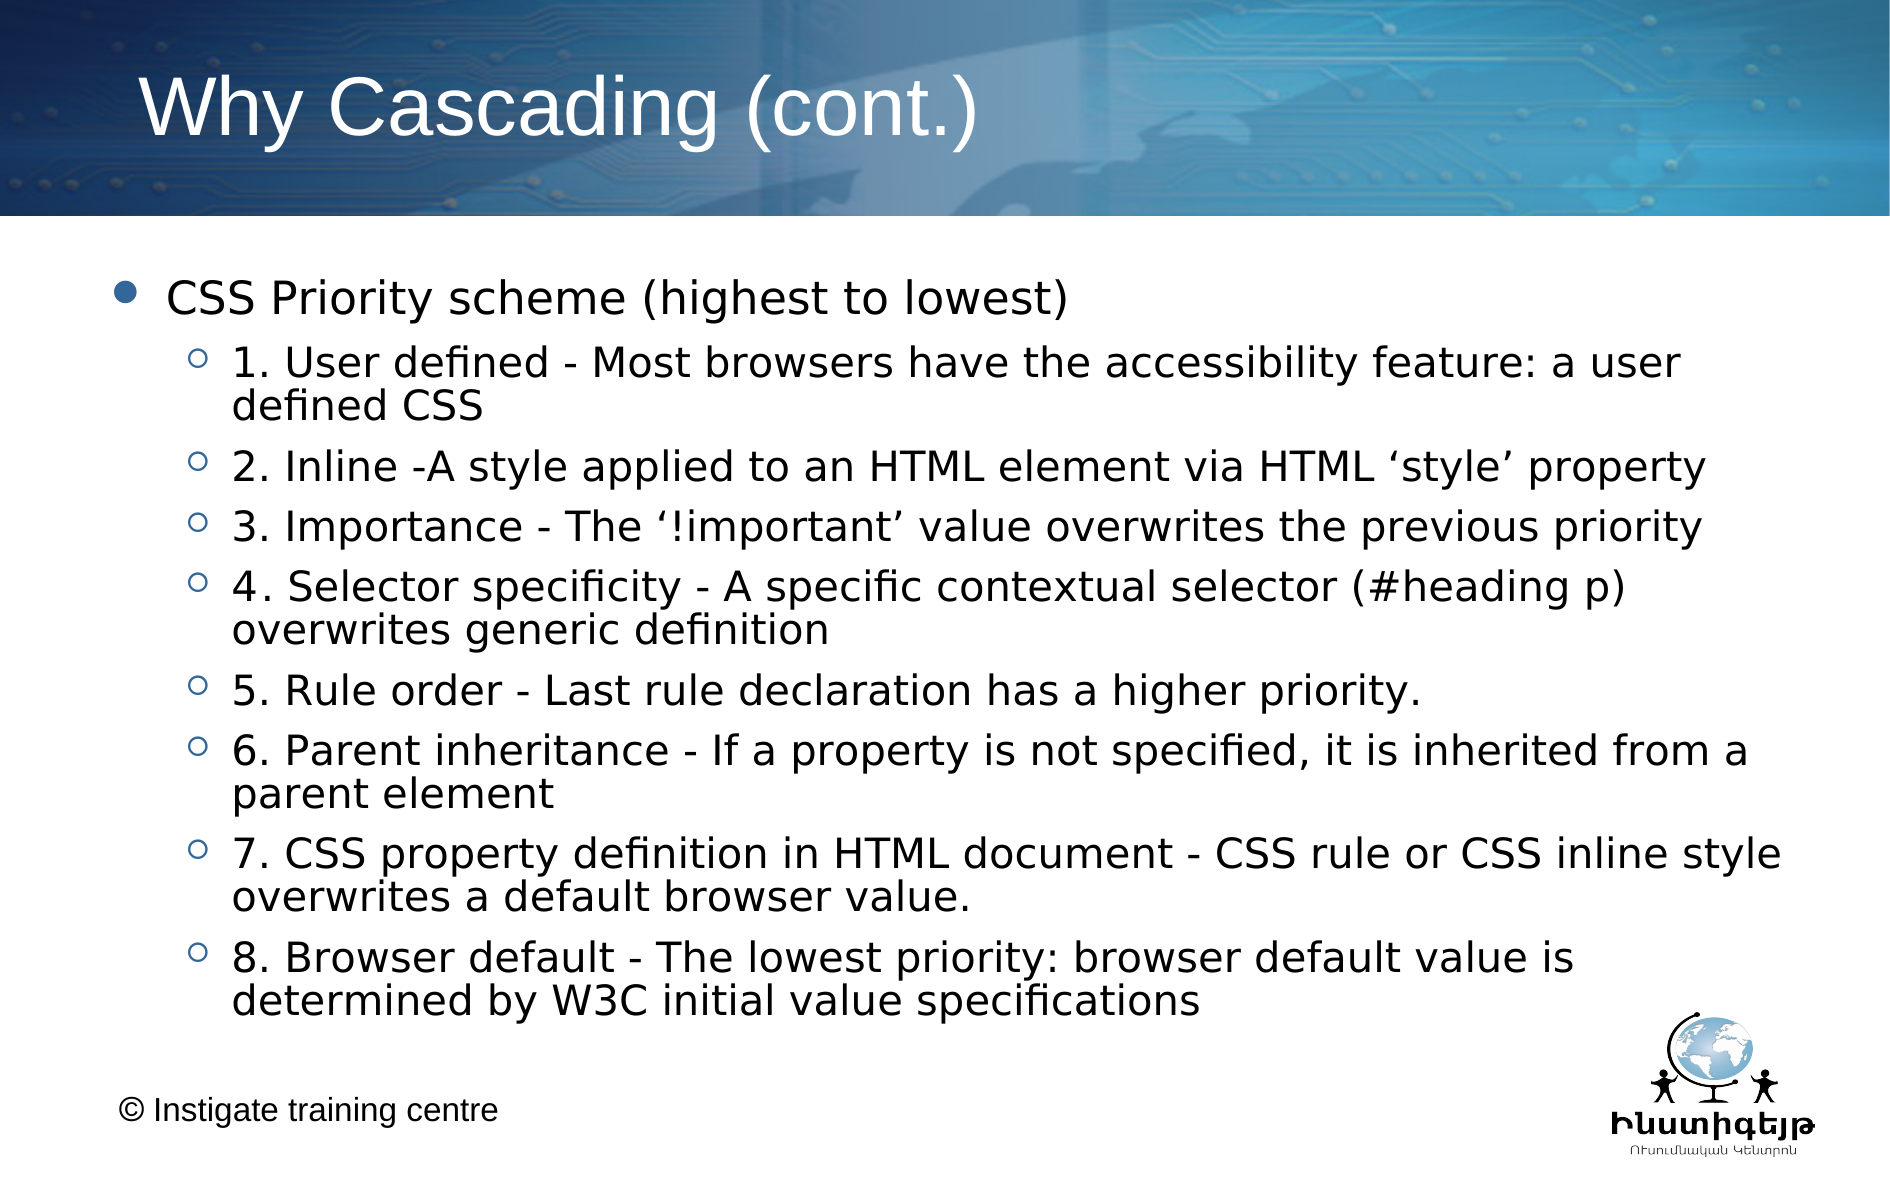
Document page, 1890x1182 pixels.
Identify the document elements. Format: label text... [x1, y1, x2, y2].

picture [1612, 1012, 1815, 1157]
list CSS Priority scheme (highest to lowest) 1. User defined - Most browsers have the accessibility feature: a user defined CSS 2. Inline -A style applied to an HTML element via HTML ‘style’ property 3. Importance - The ‘!important’ value overwrites the previous priority 4 . Selector specificity - A specific contextual selector (#heading p) overwrites generic definition 5. Rule order - Last rule declaration has a higher priority. 6. Parent inheritance - If a property is not specified, it is inherited from a parent element 7. CSS property definition in HTML document - CSS rule or CSS inline style overwrites a default browser value. 8. Browser default - The lowest priority: browser default value is determined by W3C initial value specifications [110, 276, 1801, 303]
picture [0, 0, 1890, 216]
